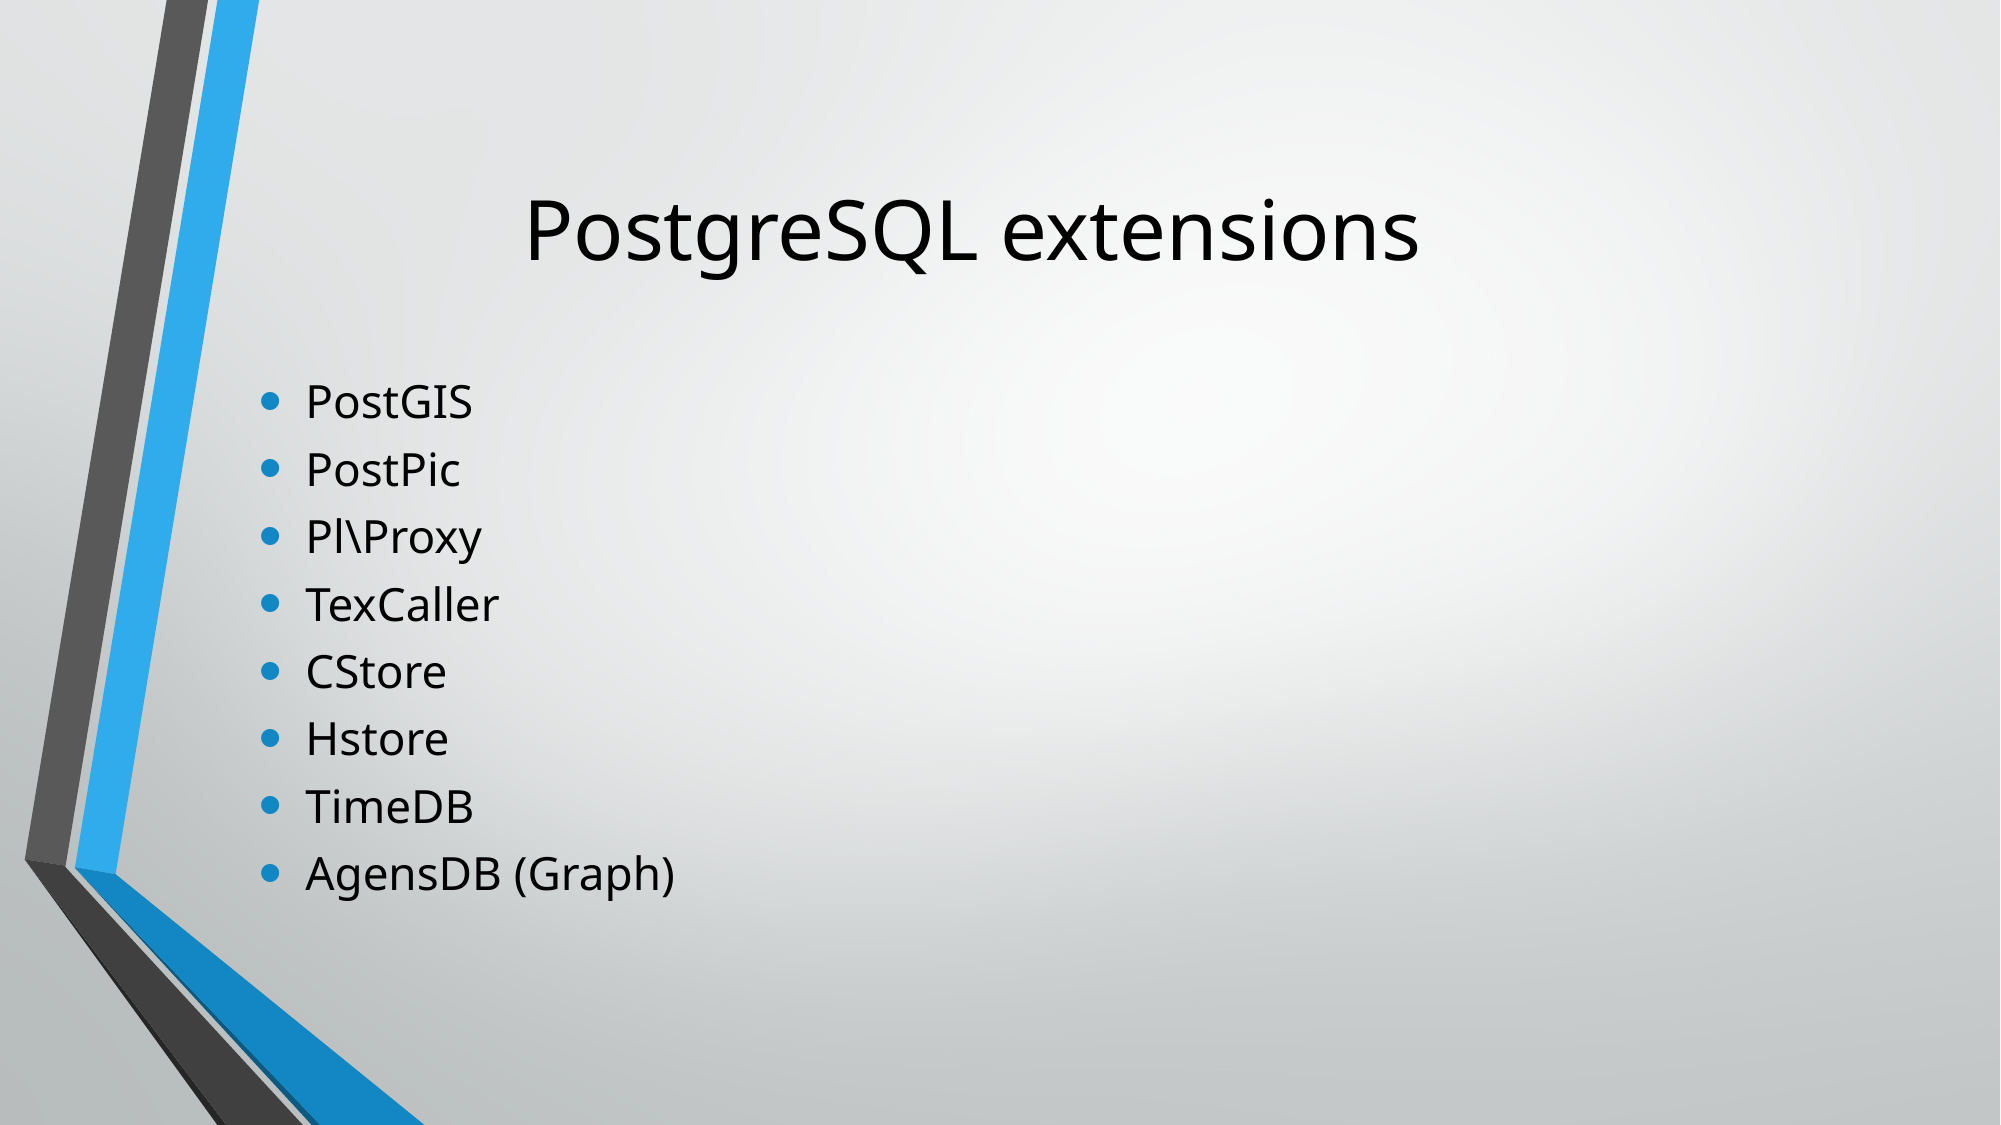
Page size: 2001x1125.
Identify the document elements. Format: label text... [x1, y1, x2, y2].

title PostgreSQL extensions [185, 156, 1761, 299]
list PostGIS PostPic Pl\Proxy TexCaller CStore Hstore TimeDB AgensDB (Graph) [243, 322, 1887, 951]
